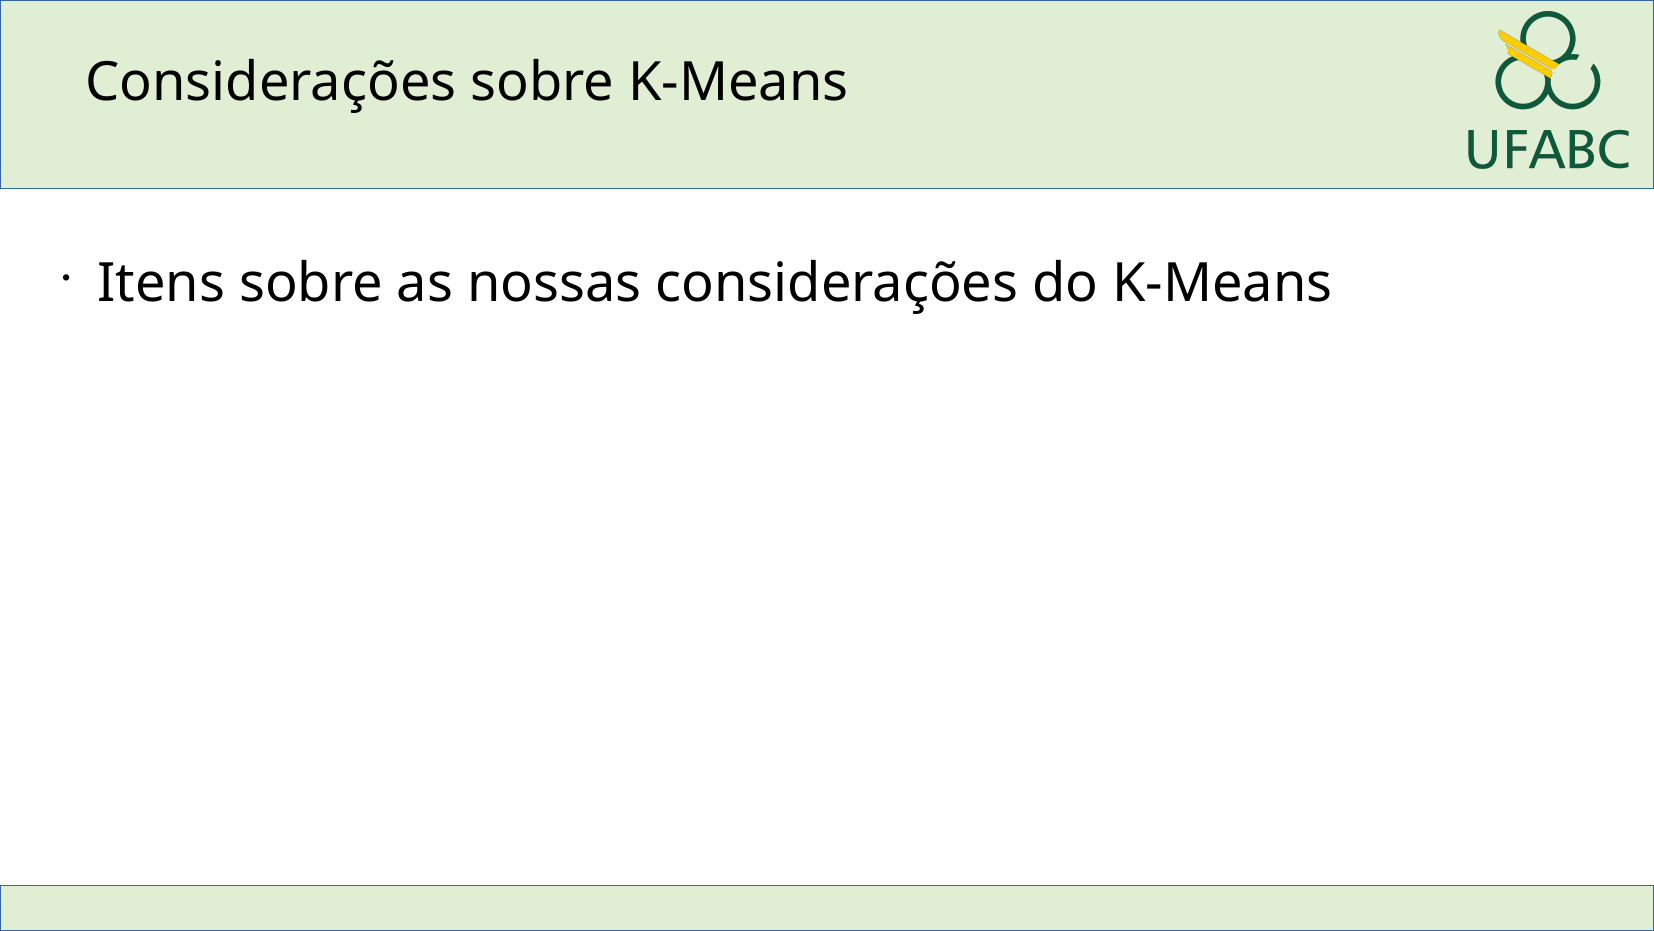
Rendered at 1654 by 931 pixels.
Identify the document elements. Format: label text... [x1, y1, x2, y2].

text_box [0, 885, 1654, 931]
text_box Itens sobre as nossas considerações do K-Means [47, 236, 1548, 733]
text_box Considerações sobre K-Means [70, 35, 854, 137]
text_box [0, 0, 1654, 189]
picture [1464, 11, 1630, 181]
